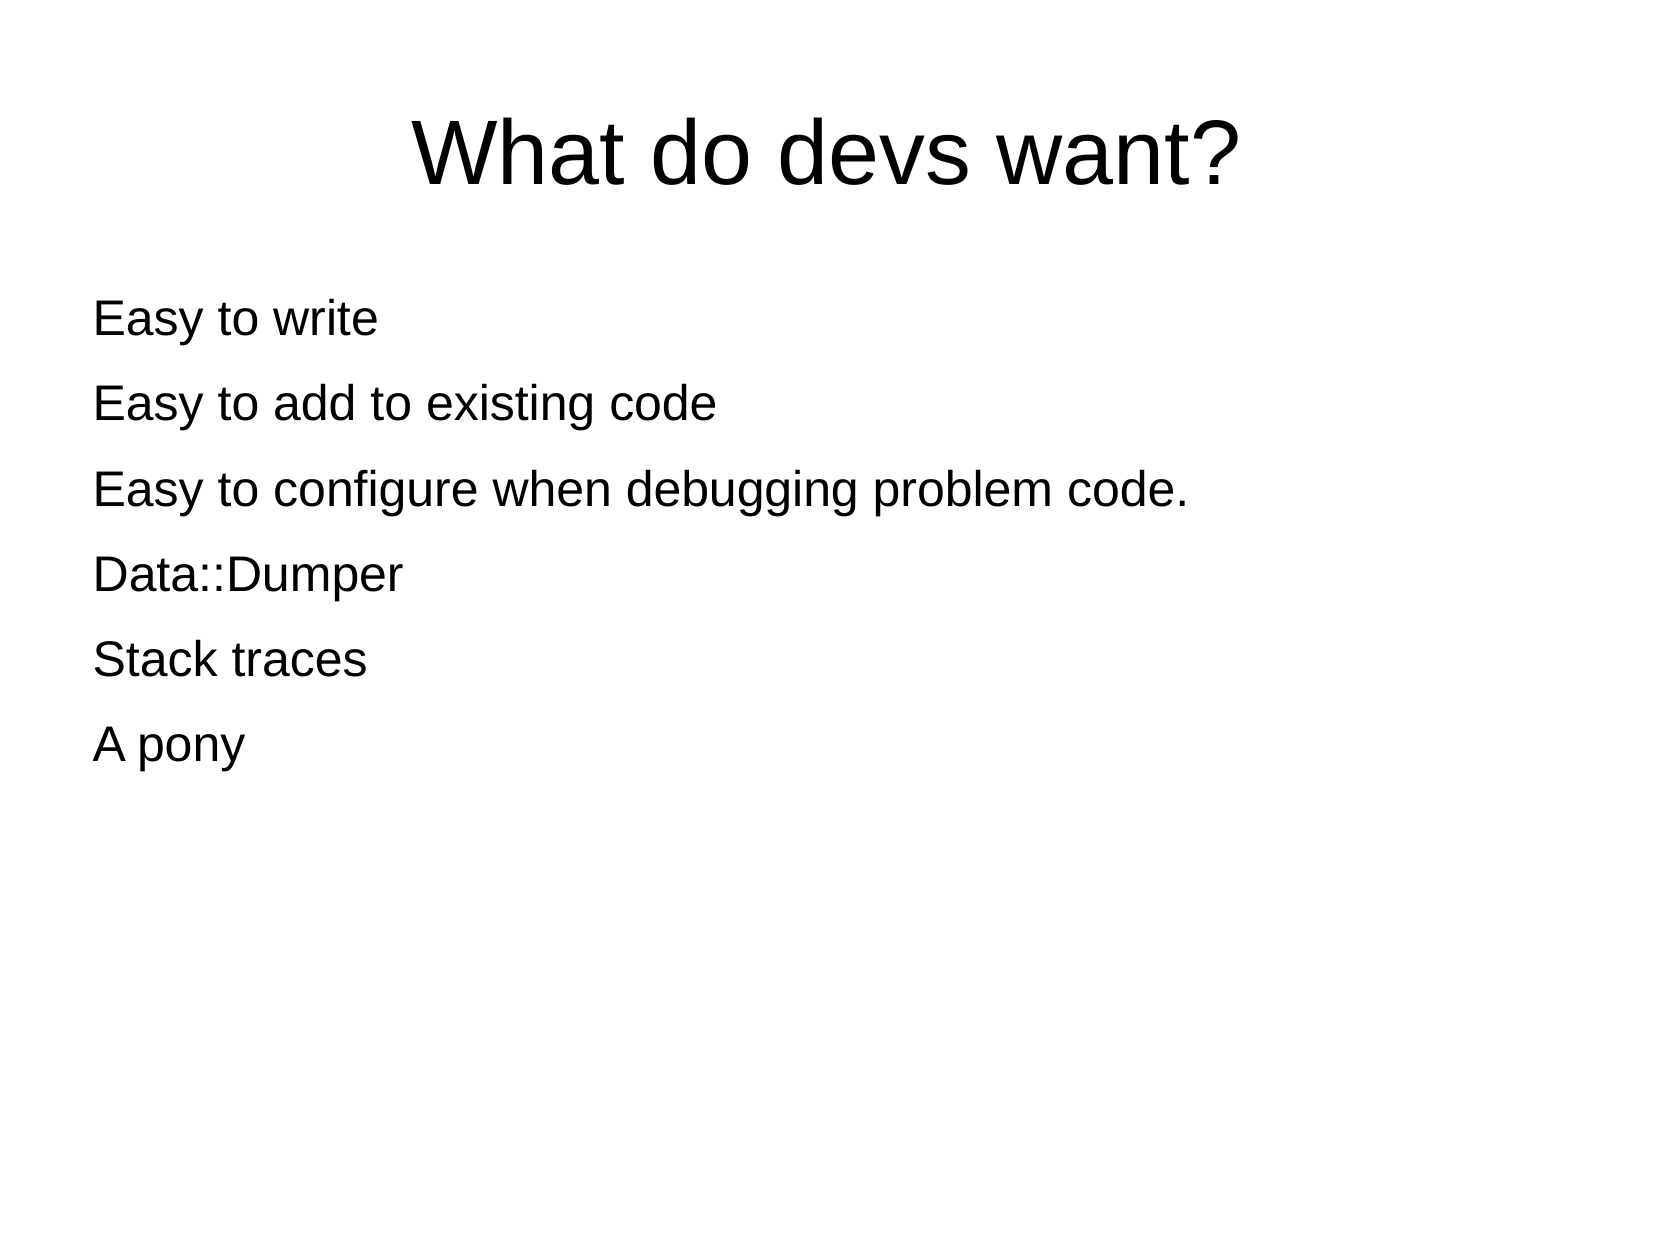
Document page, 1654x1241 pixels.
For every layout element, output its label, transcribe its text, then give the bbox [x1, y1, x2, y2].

title What do devs want? [82, 49, 1571, 257]
list Easy to write Easy to add to existing code Easy to configure when debugging problem code. Data::Dumper Stack traces A pony [75, 290, 1564, 773]
